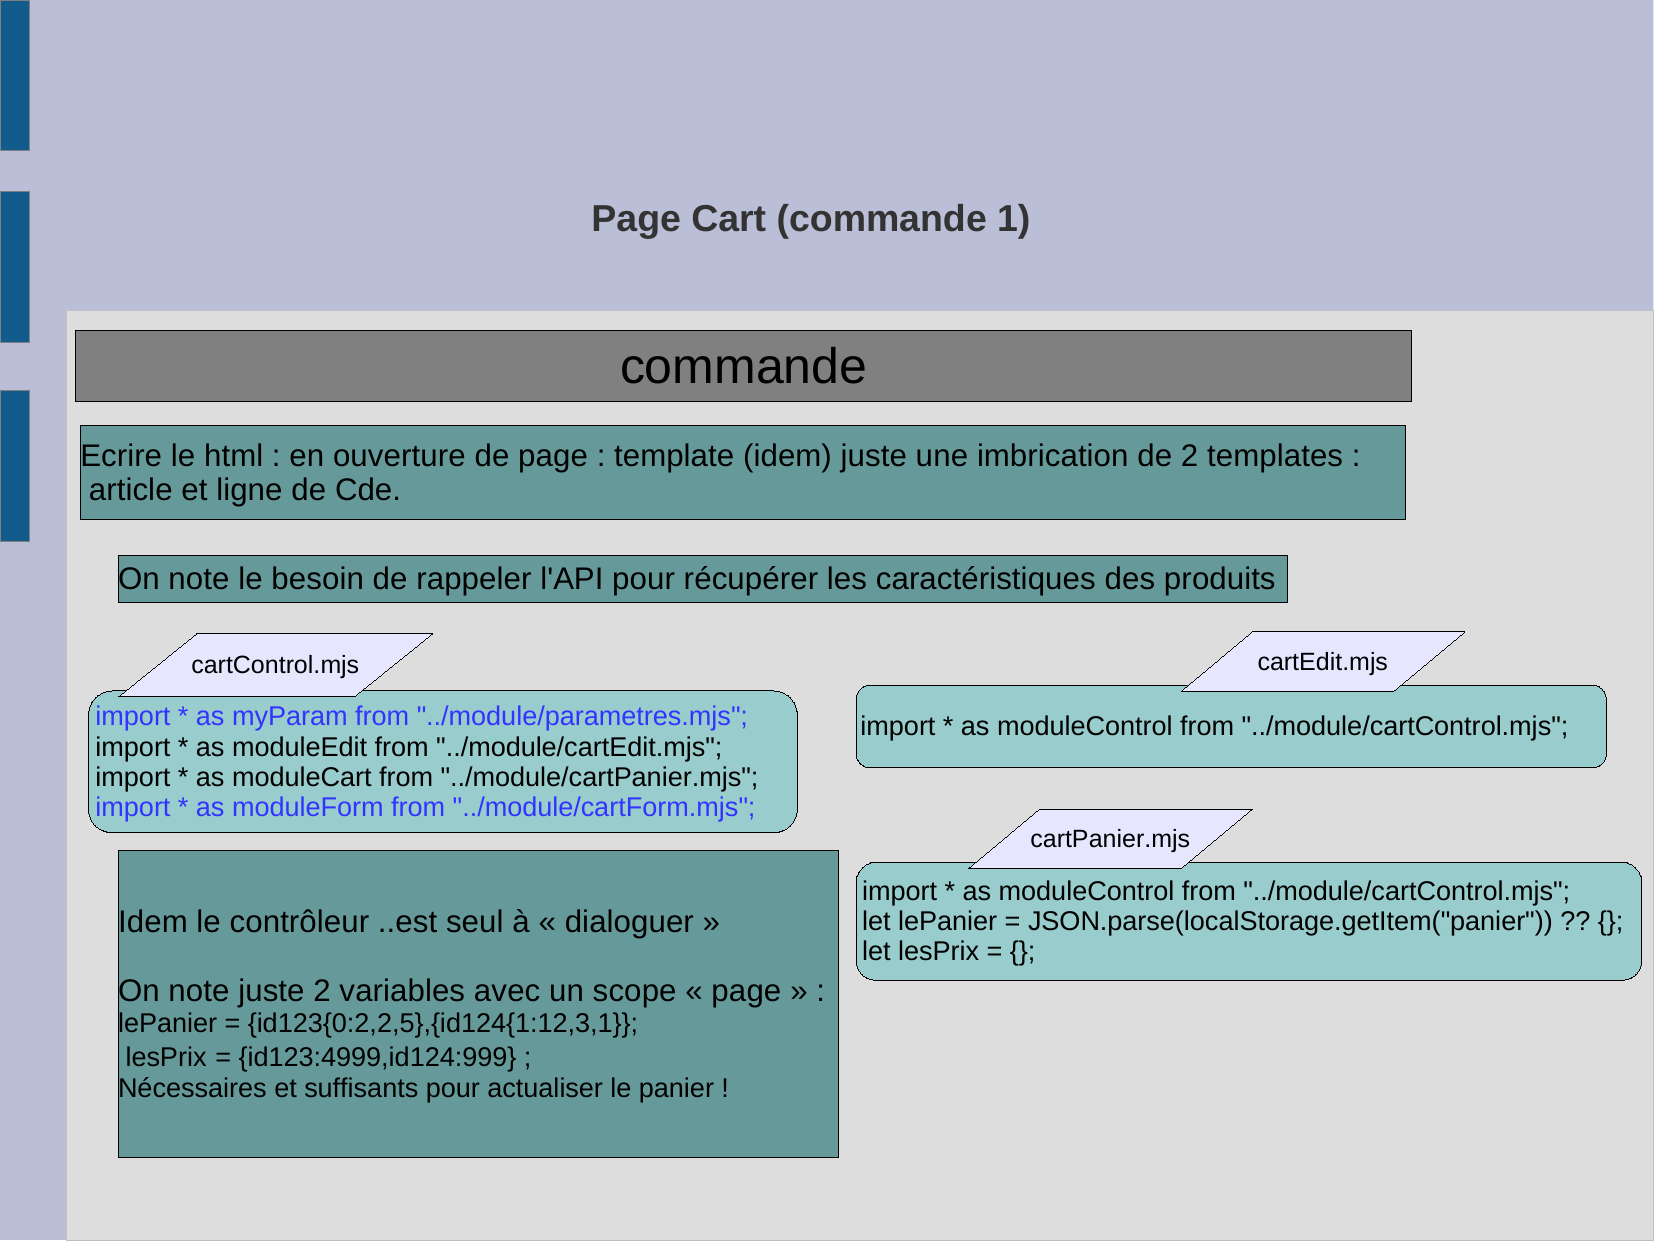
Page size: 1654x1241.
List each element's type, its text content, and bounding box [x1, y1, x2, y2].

text_box import * as moduleControl from "../module/cartControl.mjs"; let lePanier = JSON.parse(localStorage.getItem("panier")) ?? {}; let lesPrix = {}; [856, 862, 1642, 981]
text_box import * as myParam from "../module/parametres.mjs"; import * as moduleEdit from "../module/cartEdit.mjs"; import * as moduleCart from "../module/cartPanier.mjs"; import * as moduleForm from "../module/cartForm.mjs"; [88, 690, 798, 833]
text_box Ecrire le html : en ouverture de page : template (idem) juste une imbrication de 2 templates : article et ligne de Cde. [80, 425, 1406, 520]
text_box import * as moduleControl from "../module/cartControl.mjs"; [856, 685, 1607, 768]
list : [152, 344, 1534, 1127]
text_box commande [75, 330, 1412, 402]
text_box cartEdit.mjs [1181, 631, 1465, 692]
text_box cartPanier.mjs [968, 809, 1253, 869]
text_box cartControl.mjs [118, 633, 433, 697]
text_box Idem le contrôleur ..est seul à « dialoguer » On note juste 2 variables avec un scope « page » : lePanier = {id123{0:2,2,5},{id124{1:12,3,1}}; lesPrix = {id123:4999,id124:999} ; Nécessaires et suffisants pour actualiser le panier ! [118, 850, 839, 1158]
title Page Cart (commande 1) [88, 114, 1534, 322]
text_box On note le besoin de rappeler l'API pour récupérer les caractéristiques des produits [118, 555, 1288, 603]
